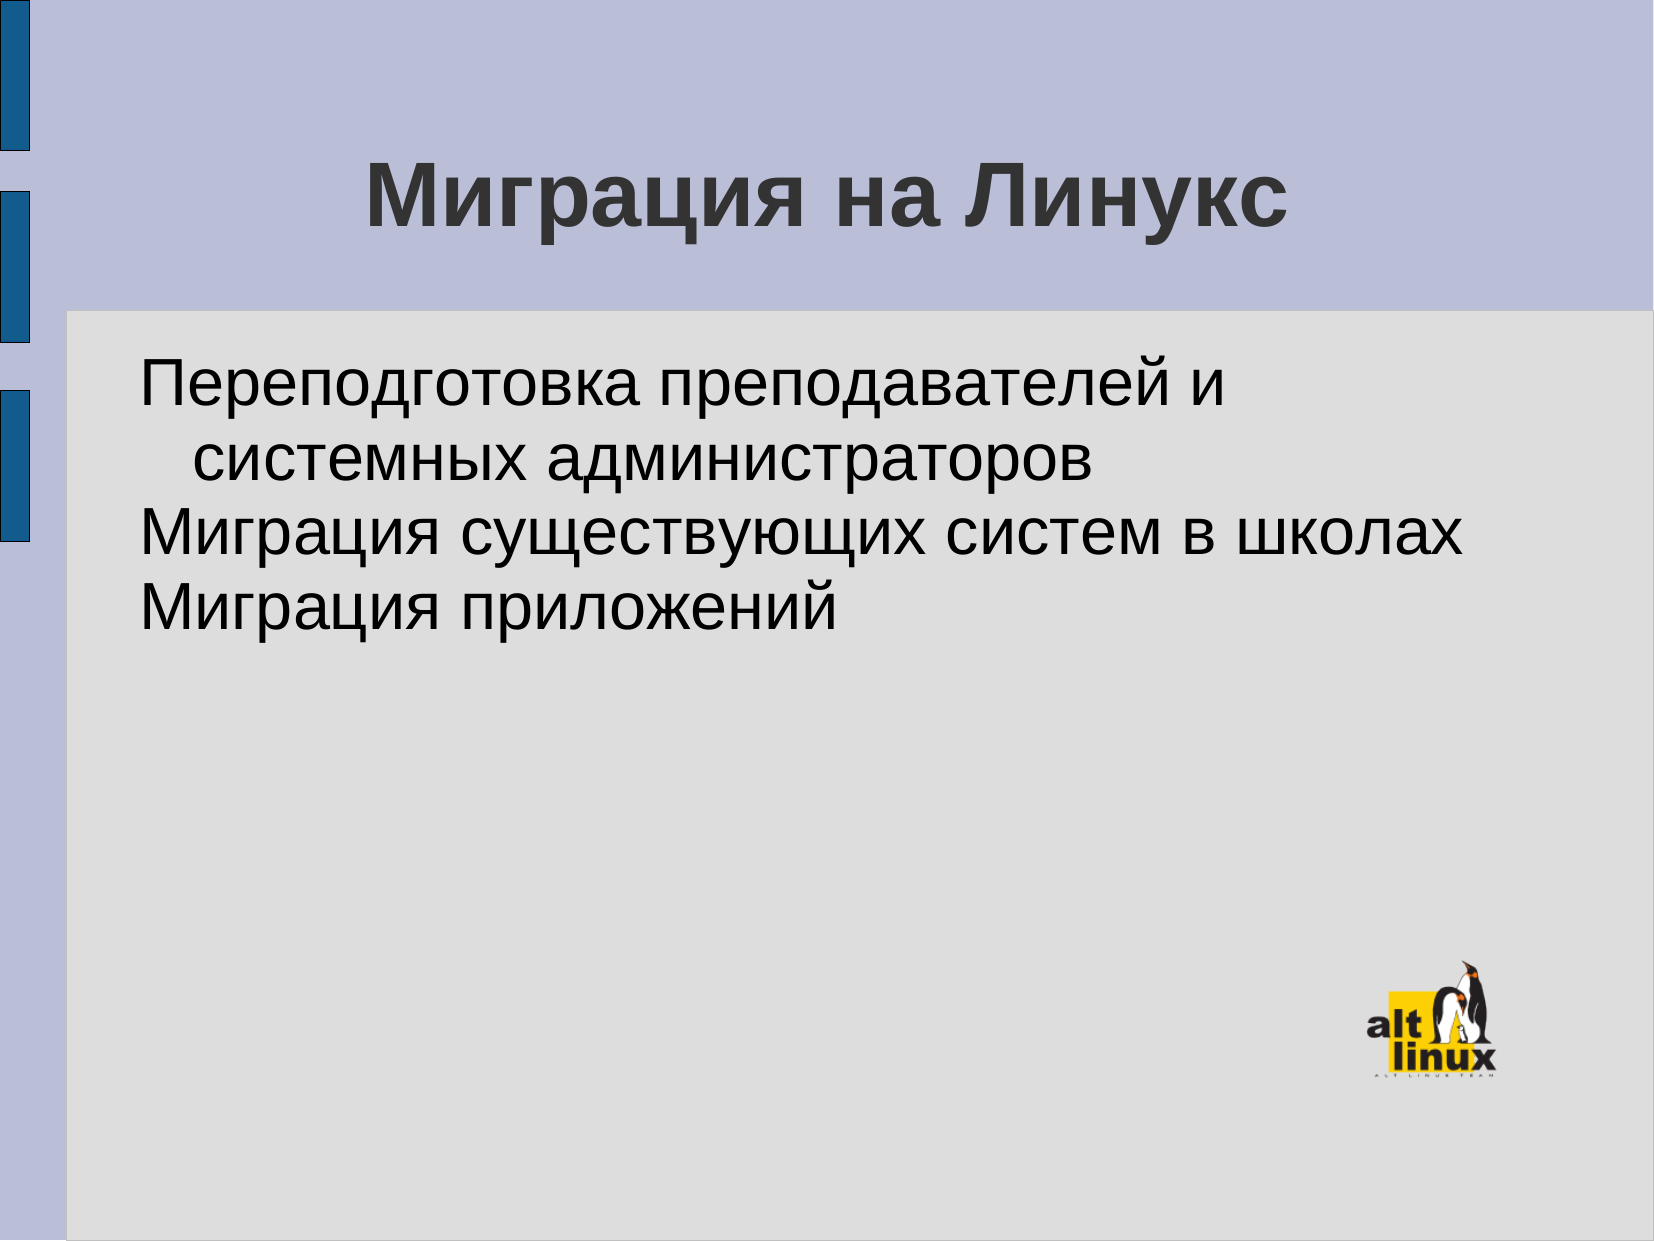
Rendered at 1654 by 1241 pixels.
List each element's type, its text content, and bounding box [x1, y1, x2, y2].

title Миграция на Линукс [121, 98, 1534, 291]
list Переподготовка преподавателей и системных администраторов Миграция существующих систем в школах Миграция приложений [121, 344, 1534, 1112]
